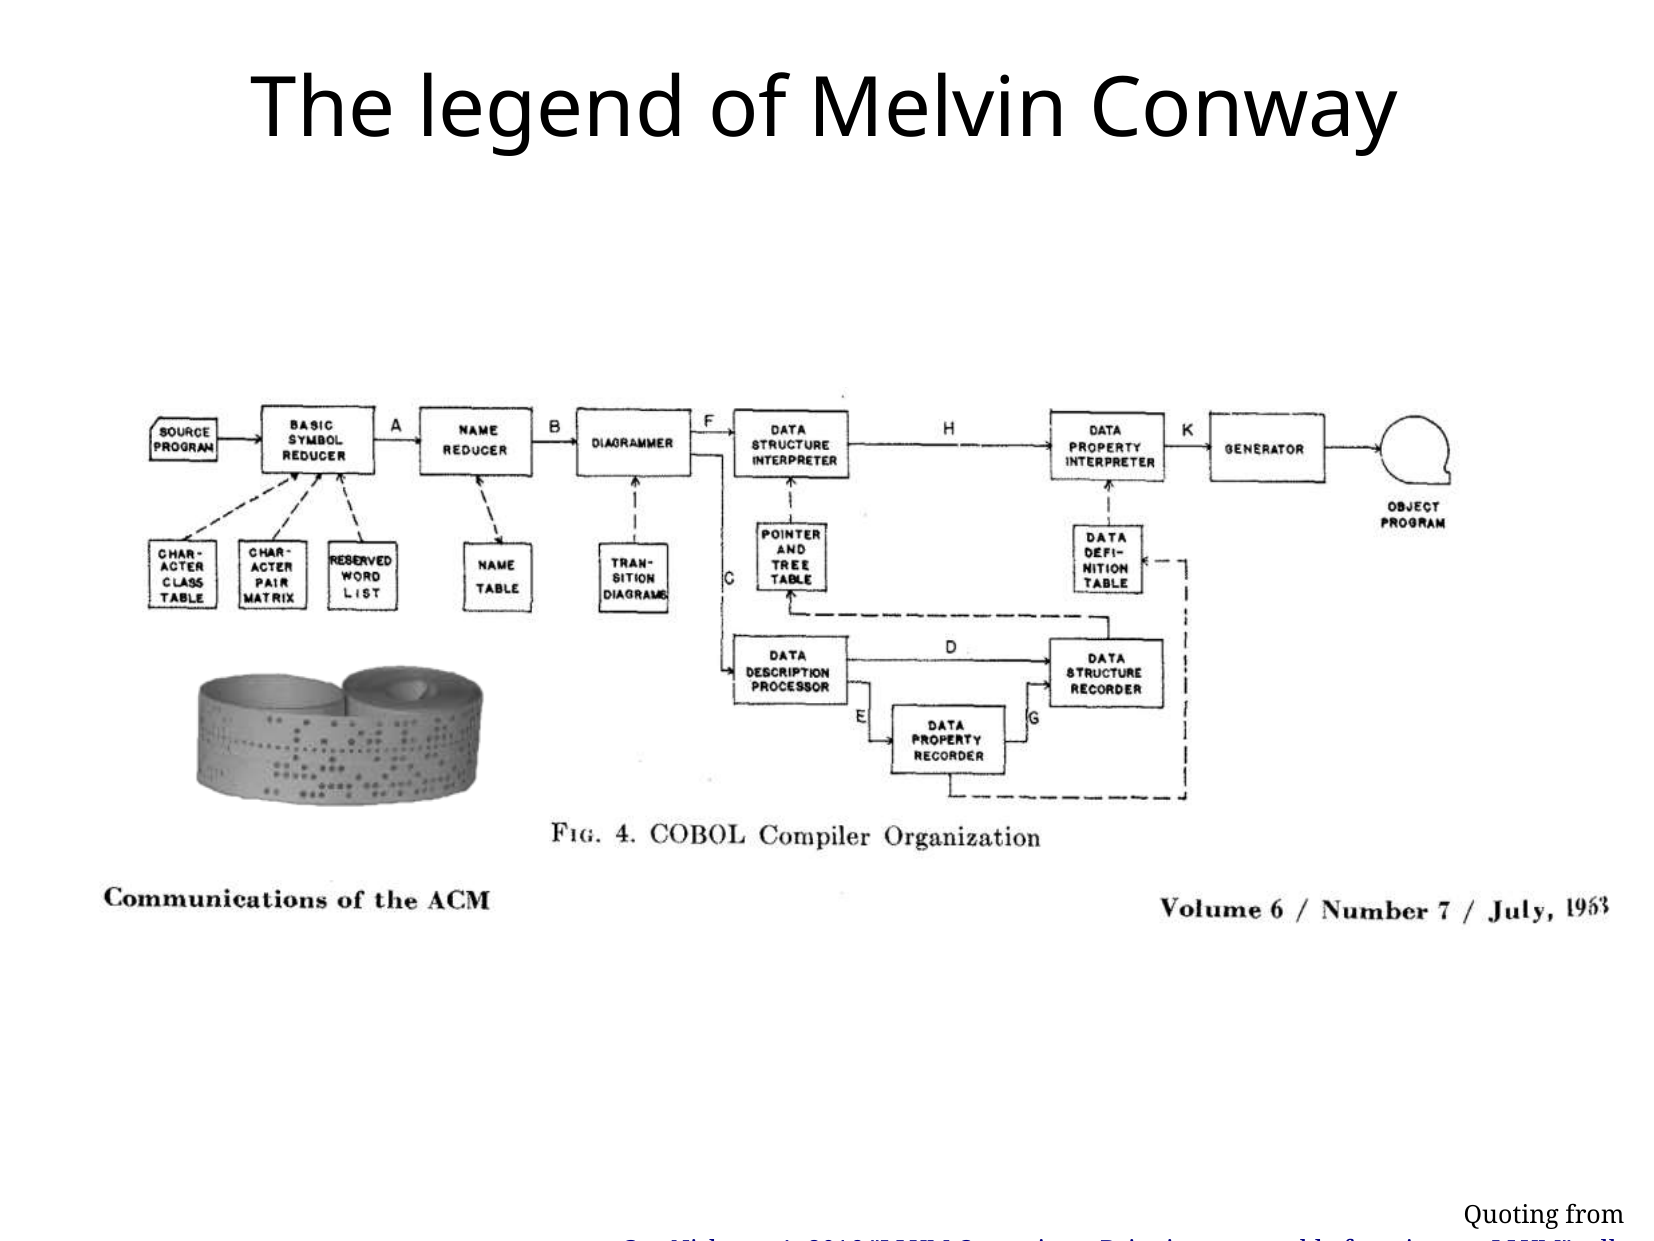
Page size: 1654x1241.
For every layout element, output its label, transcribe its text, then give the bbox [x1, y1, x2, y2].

picture [89, 387, 1620, 930]
text_box Quoting from Gor Nishanov's 2016 "LLVM Coroutines: Bringing resumable functions to LLVM" talk. [581, 1189, 1647, 1241]
text_box The legend of Melvin Conway [30, 39, 1621, 211]
